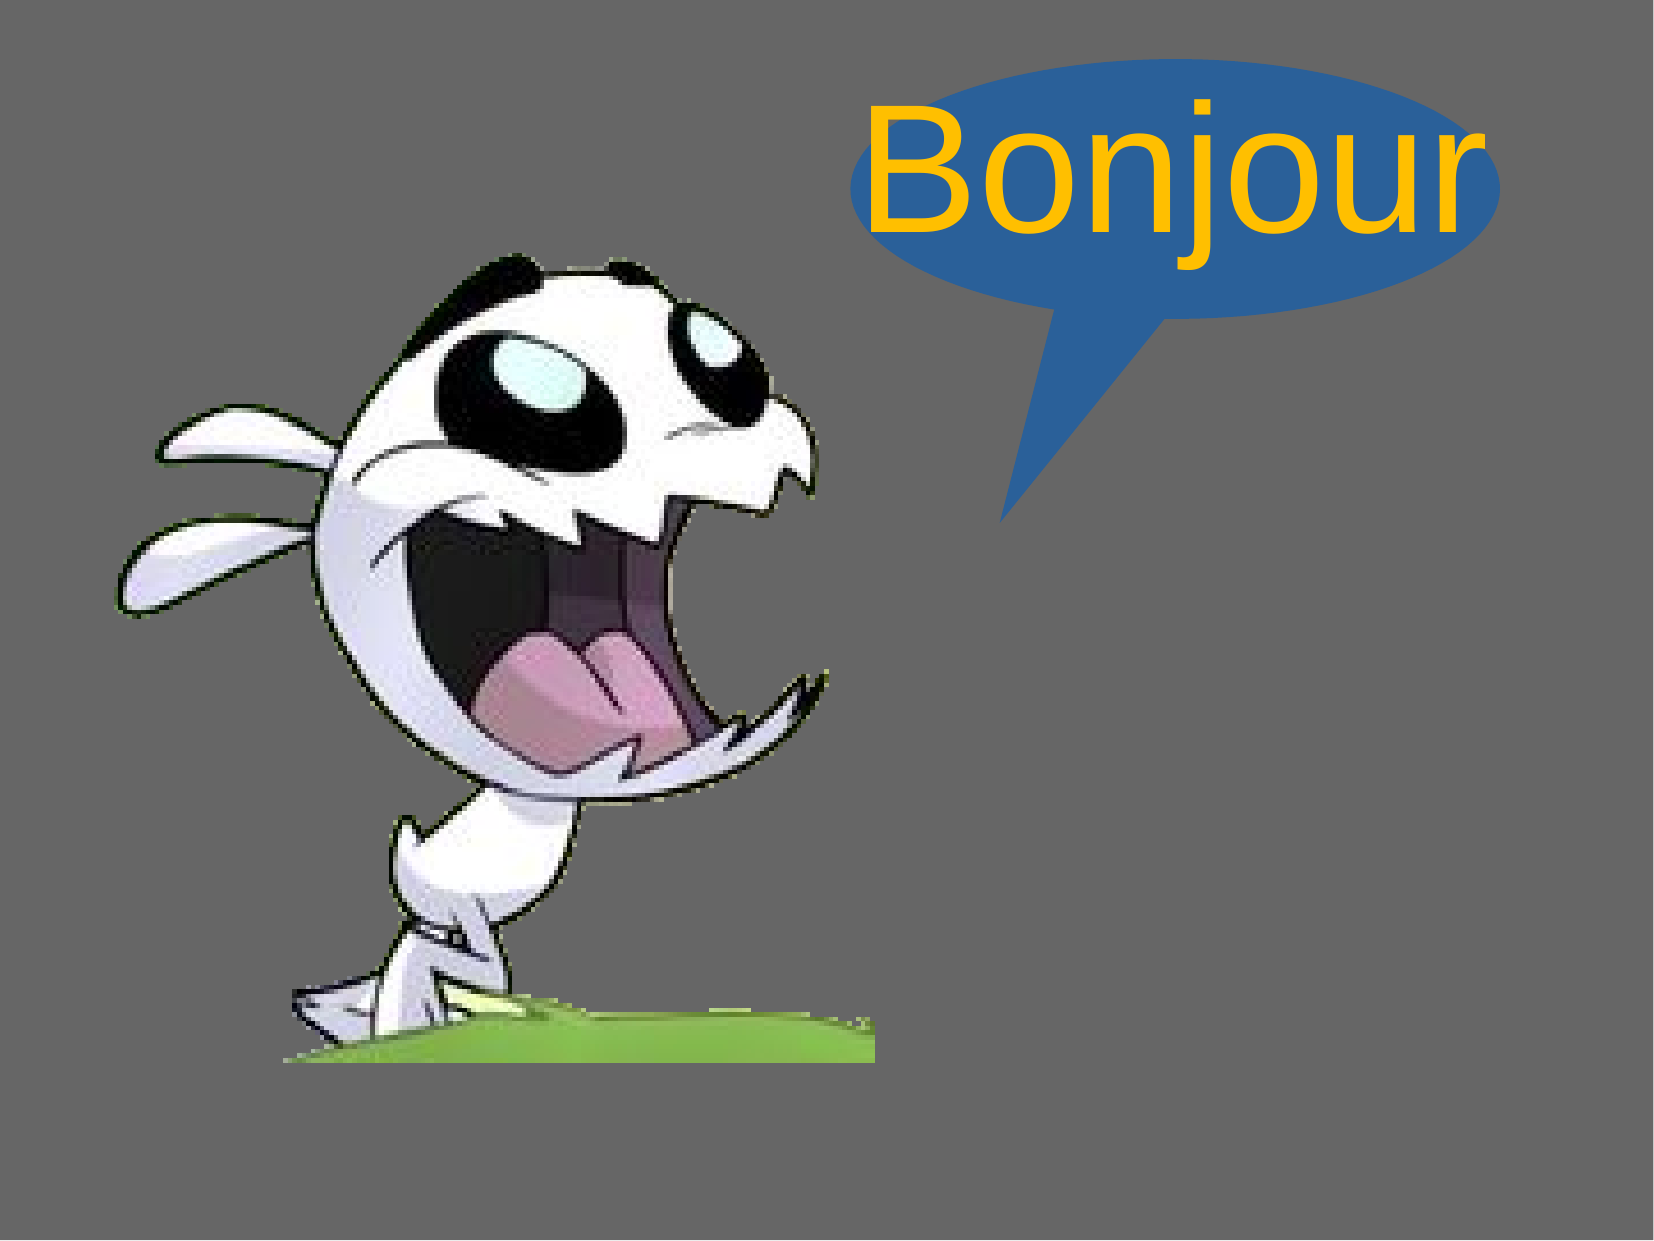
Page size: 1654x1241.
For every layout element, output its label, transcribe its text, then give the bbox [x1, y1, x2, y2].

text_box [0, 0, 1654, 1241]
picture [82, 244, 875, 1063]
text_box Bonjour [842, 59, 1654, 279]
